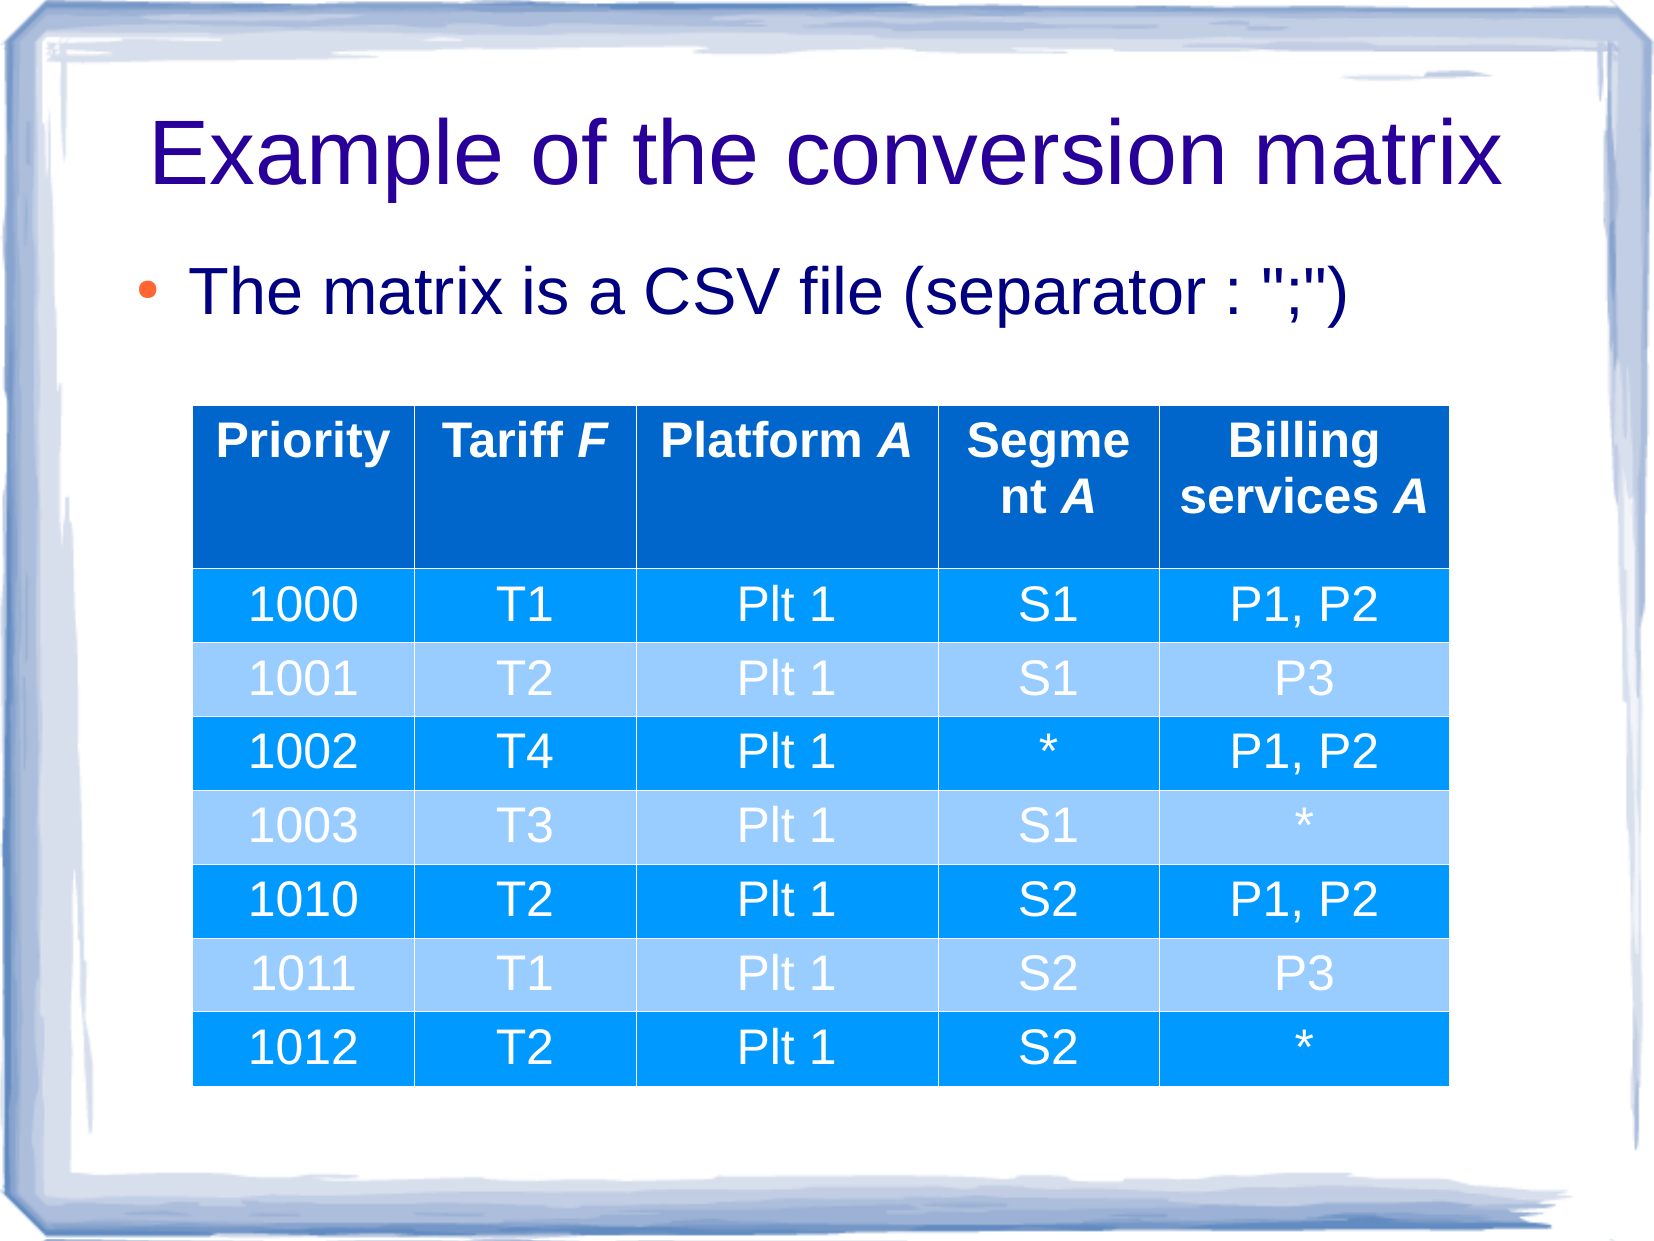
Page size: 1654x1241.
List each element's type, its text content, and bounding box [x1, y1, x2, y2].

table_header Tariff F [415, 406, 636, 568]
table_cell P1, P2 [1160, 569, 1449, 642]
table_header Segment A [939, 406, 1159, 568]
picture [0, 0, 1654, 1241]
table_cell S1 [939, 643, 1159, 716]
table_cell Plt 1 [637, 939, 938, 1011]
table_cell 1012 [193, 1012, 414, 1086]
table_cell * [1160, 791, 1449, 864]
table_cell P1, P2 [1160, 865, 1449, 938]
table_cell Plt 1 [637, 643, 938, 716]
table_cell Plt 1 [637, 791, 938, 864]
table_cell T1 [415, 939, 636, 1011]
table_cell Plt 1 [637, 717, 938, 790]
table_cell S1 [939, 569, 1159, 642]
table_cell S2 [939, 939, 1159, 1011]
table_cell T2 [415, 865, 636, 938]
table_cell T4 [415, 717, 636, 790]
table_cell * [939, 717, 1159, 790]
table_cell 1002 [193, 717, 414, 790]
list The matrix is a CSV file (separator : ";") [118, 253, 1571, 934]
title Example of the conversion matrix [82, 49, 1571, 257]
table_cell T2 [415, 643, 636, 716]
table_cell T1 [415, 569, 636, 642]
table_cell S1 [939, 791, 1159, 864]
table_header Priority [193, 406, 414, 568]
table_cell 1001 [193, 643, 414, 716]
table_cell Plt 1 [637, 569, 938, 642]
table_header Billing services A [1160, 406, 1449, 568]
table_cell T3 [415, 791, 636, 864]
table_cell Plt 1 [637, 865, 938, 938]
table_cell 1010 [193, 865, 414, 938]
table_cell 1003 [193, 791, 414, 864]
table_cell S2 [939, 1012, 1159, 1086]
table_cell P1, P2 [1160, 717, 1449, 790]
table_cell S2 [939, 865, 1159, 938]
table_cell P3 [1160, 643, 1449, 716]
table_cell 1000 [193, 569, 414, 642]
table_cell Plt 1 [637, 1012, 938, 1086]
table_header Platform A [637, 406, 938, 568]
table_cell T2 [415, 1012, 636, 1086]
table_cell P3 [1160, 939, 1449, 1011]
table_cell 1011 [193, 939, 414, 1011]
table_cell * [1160, 1012, 1449, 1086]
